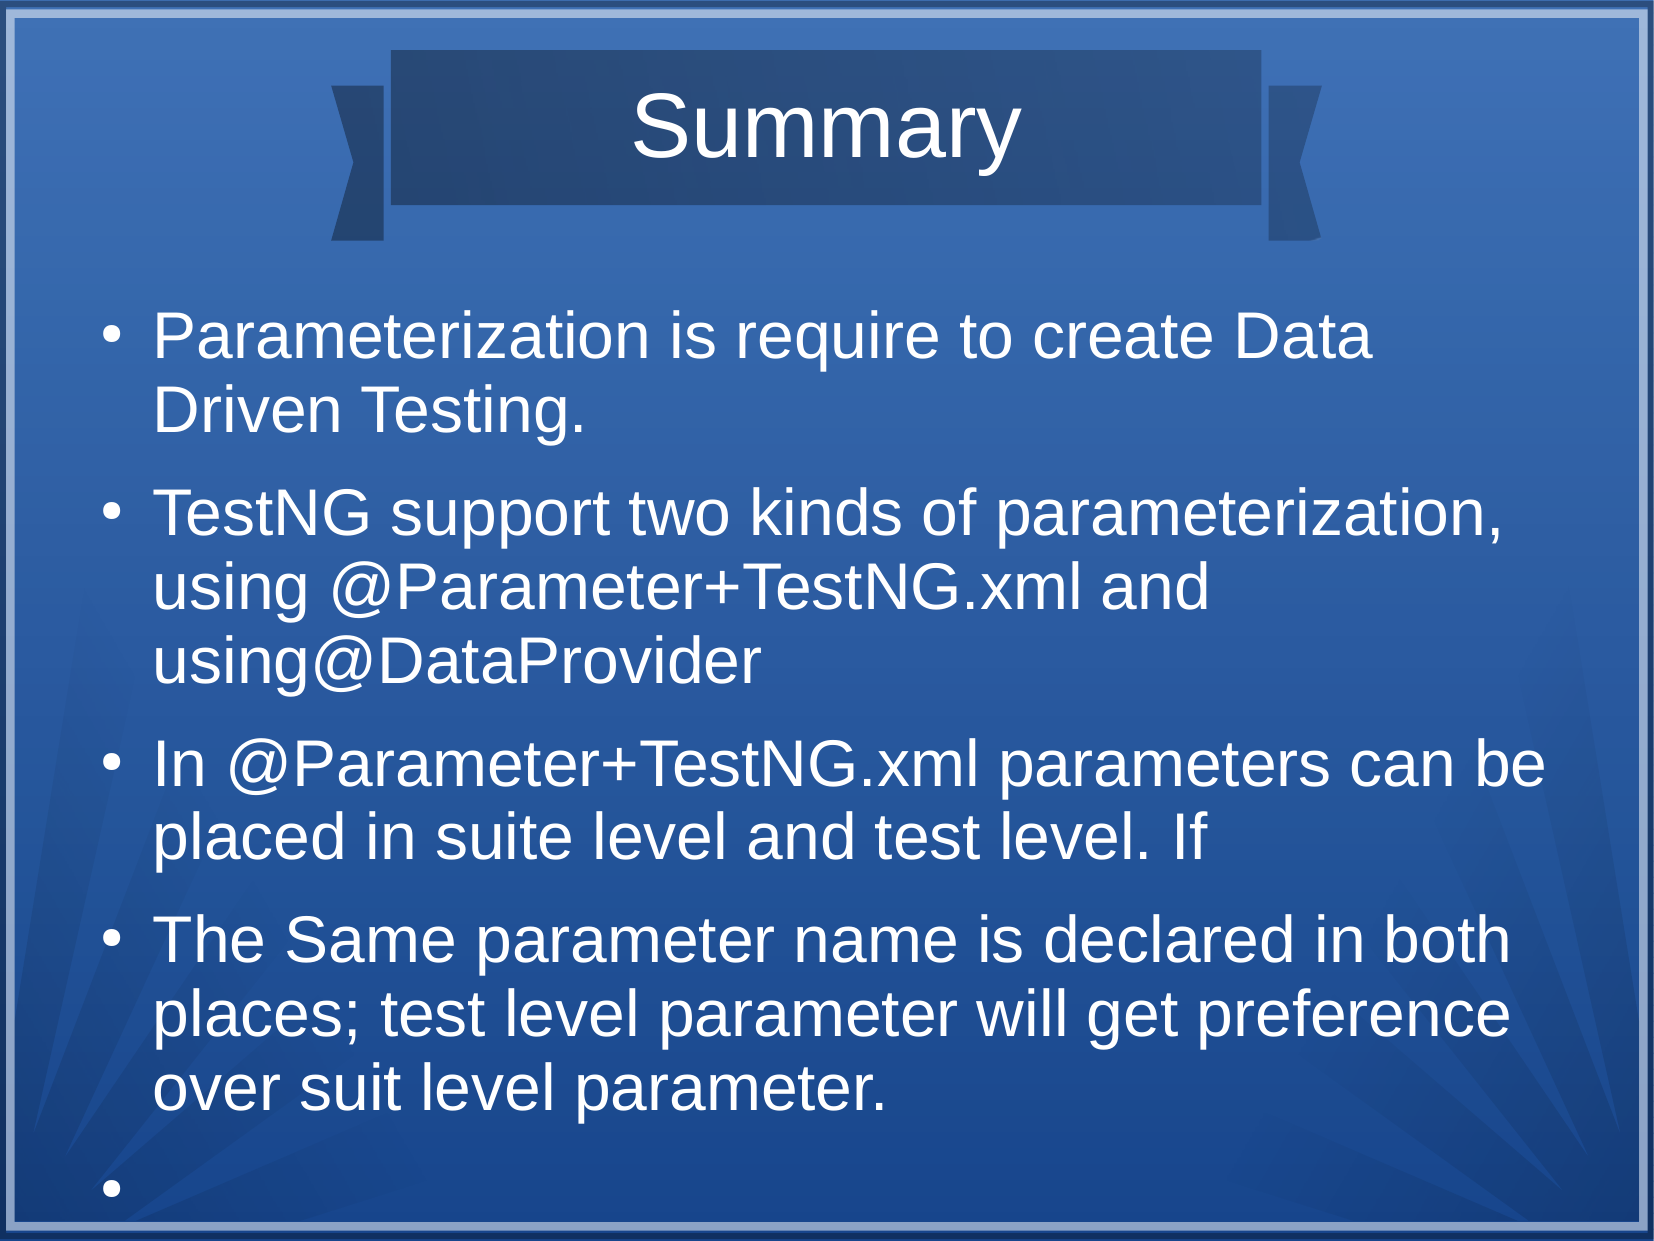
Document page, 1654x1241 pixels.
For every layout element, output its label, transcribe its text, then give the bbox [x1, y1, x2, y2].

list Parameterization is require to create Data Driven Testing. TestNG support two kinds of parameterization, using @Parameter+TestNG.xml and using@DataProvider In @Parameter+TestNG.xml parameters can be placed in suite level and test level. If The Same parameter name is declared in both places; test level parameter will get preference over suit level parameter. [82, 299, 1571, 1130]
title Summary [389, 0, 1264, 299]
